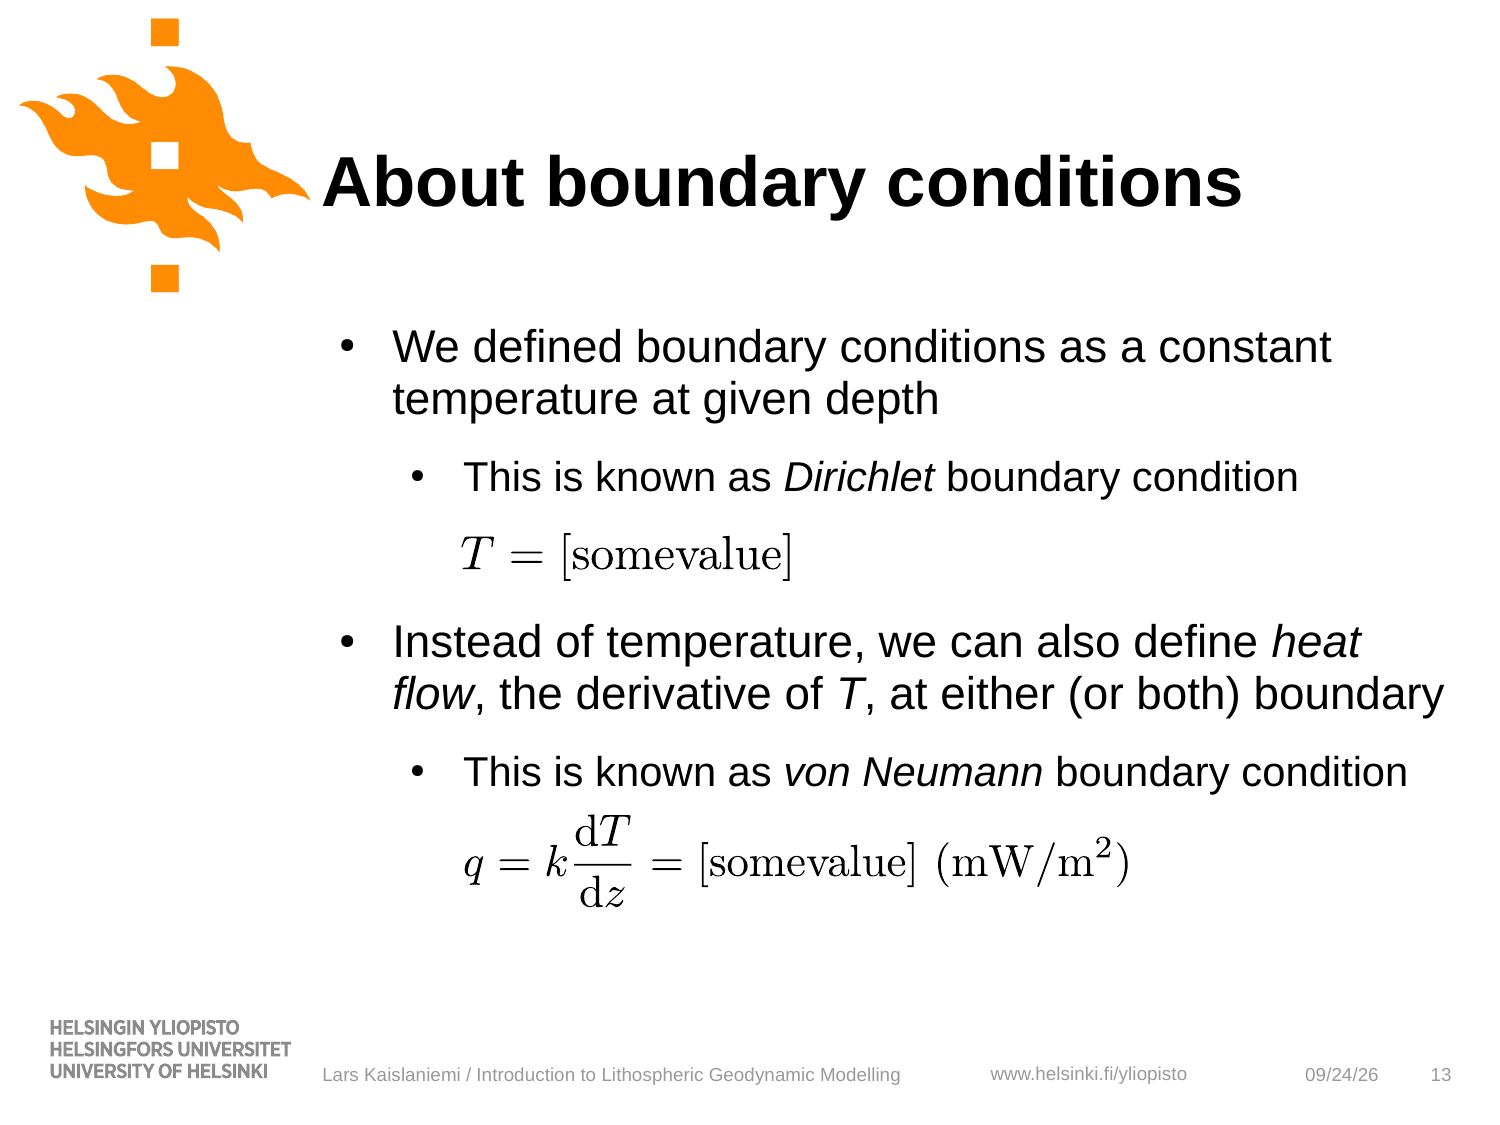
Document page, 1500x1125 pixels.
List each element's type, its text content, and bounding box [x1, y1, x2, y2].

picture [0, 0, 337, 318]
picture [32, 1001, 309, 1096]
title About boundary conditions [321, 87, 1447, 276]
text_box [460, 533, 796, 581]
list We defined boundary conditions as a constant temperature at given depth This is known as Dirichlet boundary condition Instead of temperature, we can also define heat flow, the derivative of T, at either (or both) boundary This is known as von Neumann boundary condition [321, 321, 1447, 974]
text_box [462, 814, 1132, 908]
